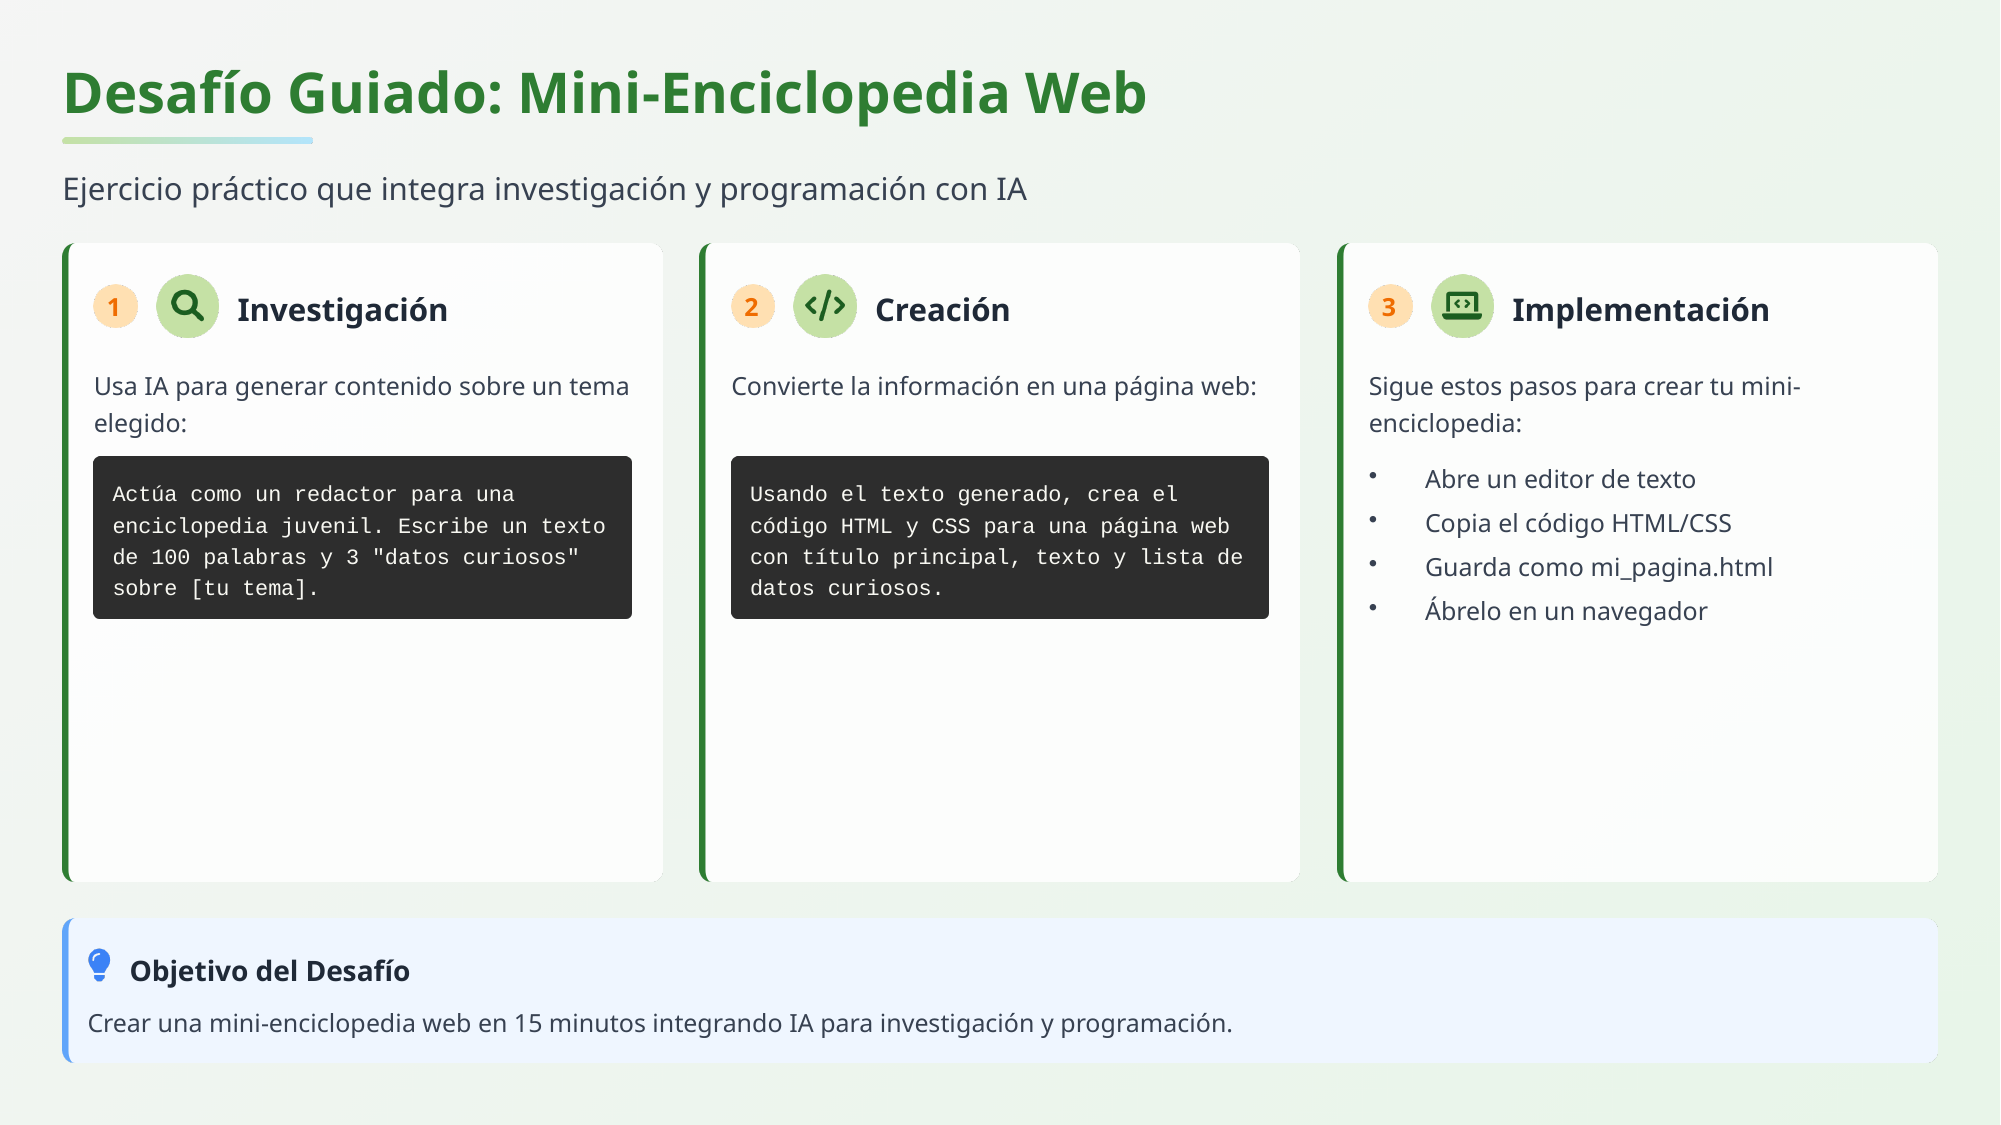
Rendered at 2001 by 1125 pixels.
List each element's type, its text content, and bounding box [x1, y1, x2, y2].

text_box Objetivo del Desafío [129, 943, 516, 988]
text_box Ábrelo en un navegador [1368, 587, 2000, 625]
text_box 1 [106, 284, 160, 329]
text_box Convierte la información en una página web: [731, 362, 1269, 438]
text_box Usando el texto generado, crea el código HTML y CSS para una página web con título principal, texto y lista de datos curiosos. [750, 474, 1250, 600]
text_box Sigue estos pasos para crear tu mini-enciclopedia: [1368, 362, 1907, 438]
text_box Creación [875, 284, 1060, 329]
text_box Implementación [1512, 284, 1853, 329]
text_box Crear una mini-enciclopedia web en 15 minutos integrando IA para investigación y programación. [87, 999, 2000, 1038]
text_box Desafío Guiado: Mini-Enciclopedia Web [62, 62, 2000, 125]
text_box 3 [1381, 284, 1435, 329]
text_box Actúa como un redactor para una enciclopedia juvenil. Escribe un texto de 100 palabras y 3 "datos curiosos" sobre [tu tema]. [112, 474, 613, 600]
text_box Abre un editor de texto [1368, 456, 2000, 494]
text_box Guarda como mi_pagina.html [1368, 543, 2000, 582]
text_box 2 [744, 284, 797, 329]
text_box Usa IA para generar contenido sobre un tema elegido: [93, 362, 632, 438]
text_box Ejercicio práctico que integra investigación y programación con IA [62, 162, 2000, 207]
text_box Investigación [237, 284, 521, 329]
text_box Copia el código HTML/CSS [1368, 500, 2000, 538]
picture [0, 0, 2000, 1125]
